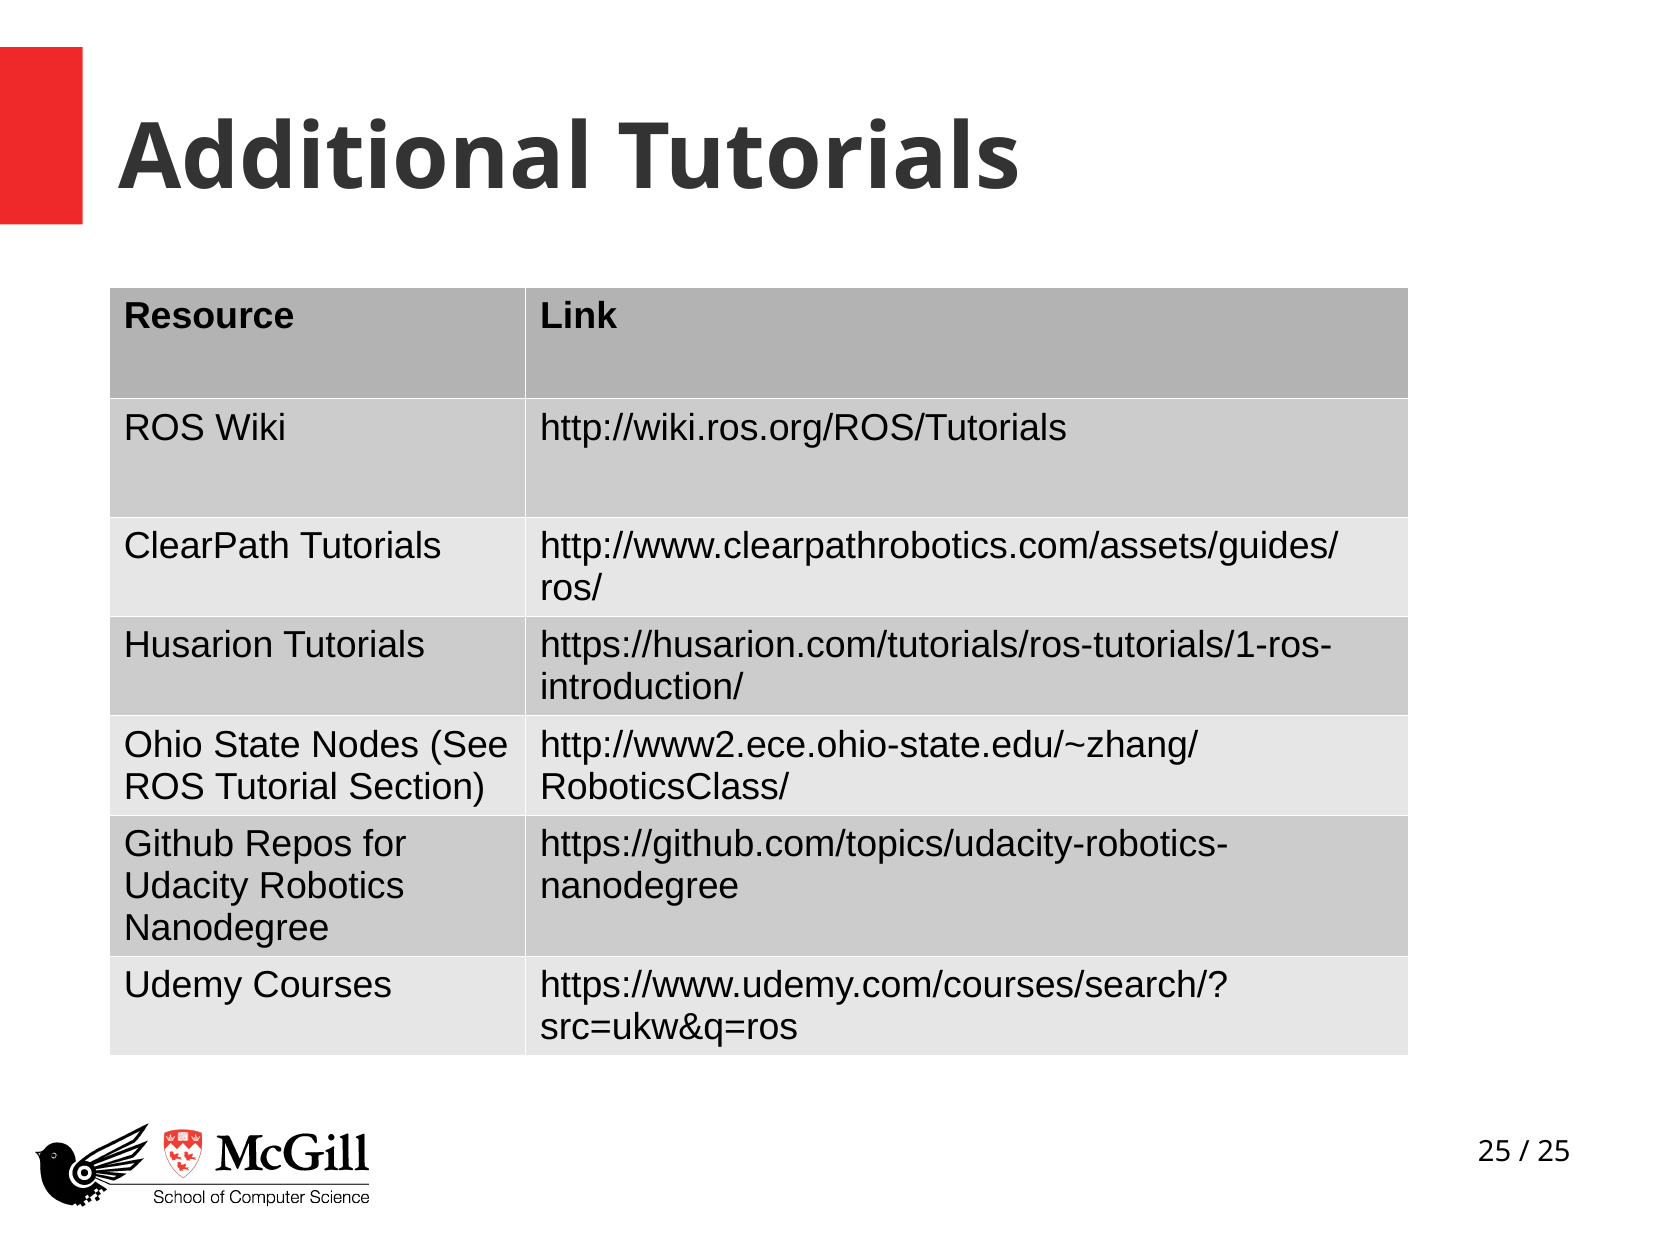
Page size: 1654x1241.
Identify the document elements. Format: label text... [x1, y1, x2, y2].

table_header Resource [110, 288, 525, 398]
table_cell https://github.com/topics/udacity-robotics-nanodegree [526, 816, 1408, 956]
picture [35, 1110, 369, 1216]
table_cell http://www.clearpathrobotics.com/assets/guides/ros/ [526, 518, 1408, 616]
table_cell https://www.udemy.com/courses/search/?src=ukw&q=ros [526, 957, 1408, 1055]
table_cell Github Repos for Udacity Robotics Nanodegree [110, 816, 525, 956]
table_cell https://husarion.com/tutorials/ros-tutorials/1-ros-introduction/ [526, 617, 1408, 715]
table_cell Husarion Tutorials [110, 617, 525, 715]
table_cell ClearPath Tutorials [110, 518, 525, 616]
title Additional Tutorials [118, 49, 1571, 257]
table_cell Udemy Courses [110, 957, 525, 1055]
table_cell Ohio State Nodes (See ROS Tutorial Section) [110, 716, 525, 815]
table_cell http://wiki.ros.org/ROS/Tutorials [526, 399, 1408, 517]
table_cell http://www2.ece.ohio-state.edu/~zhang/RoboticsClass/ [526, 716, 1408, 815]
table_cell ROS Wiki [110, 399, 525, 517]
table_header Link [526, 288, 1408, 398]
